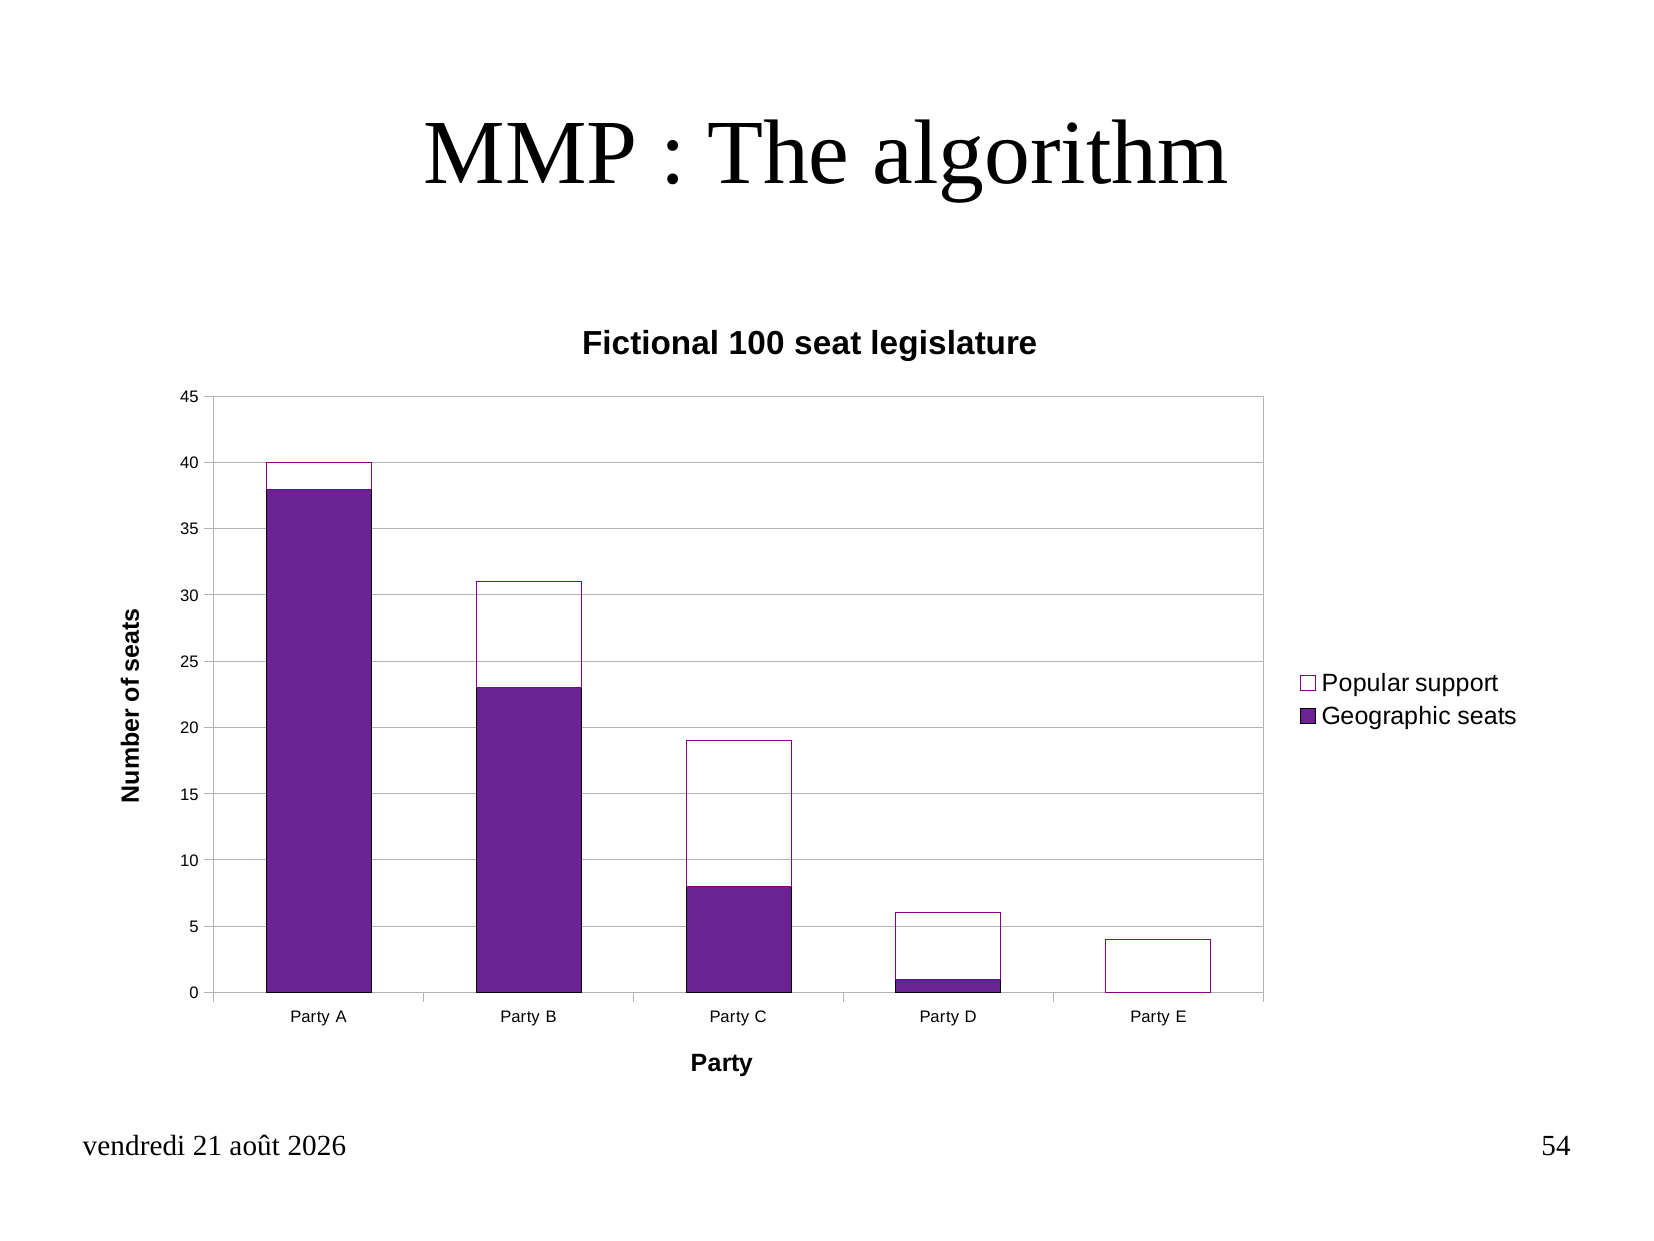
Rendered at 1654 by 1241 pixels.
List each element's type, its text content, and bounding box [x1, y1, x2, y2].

title MMP : The algorithm [82, 49, 1571, 257]
chart [82, 290, 1538, 1109]
